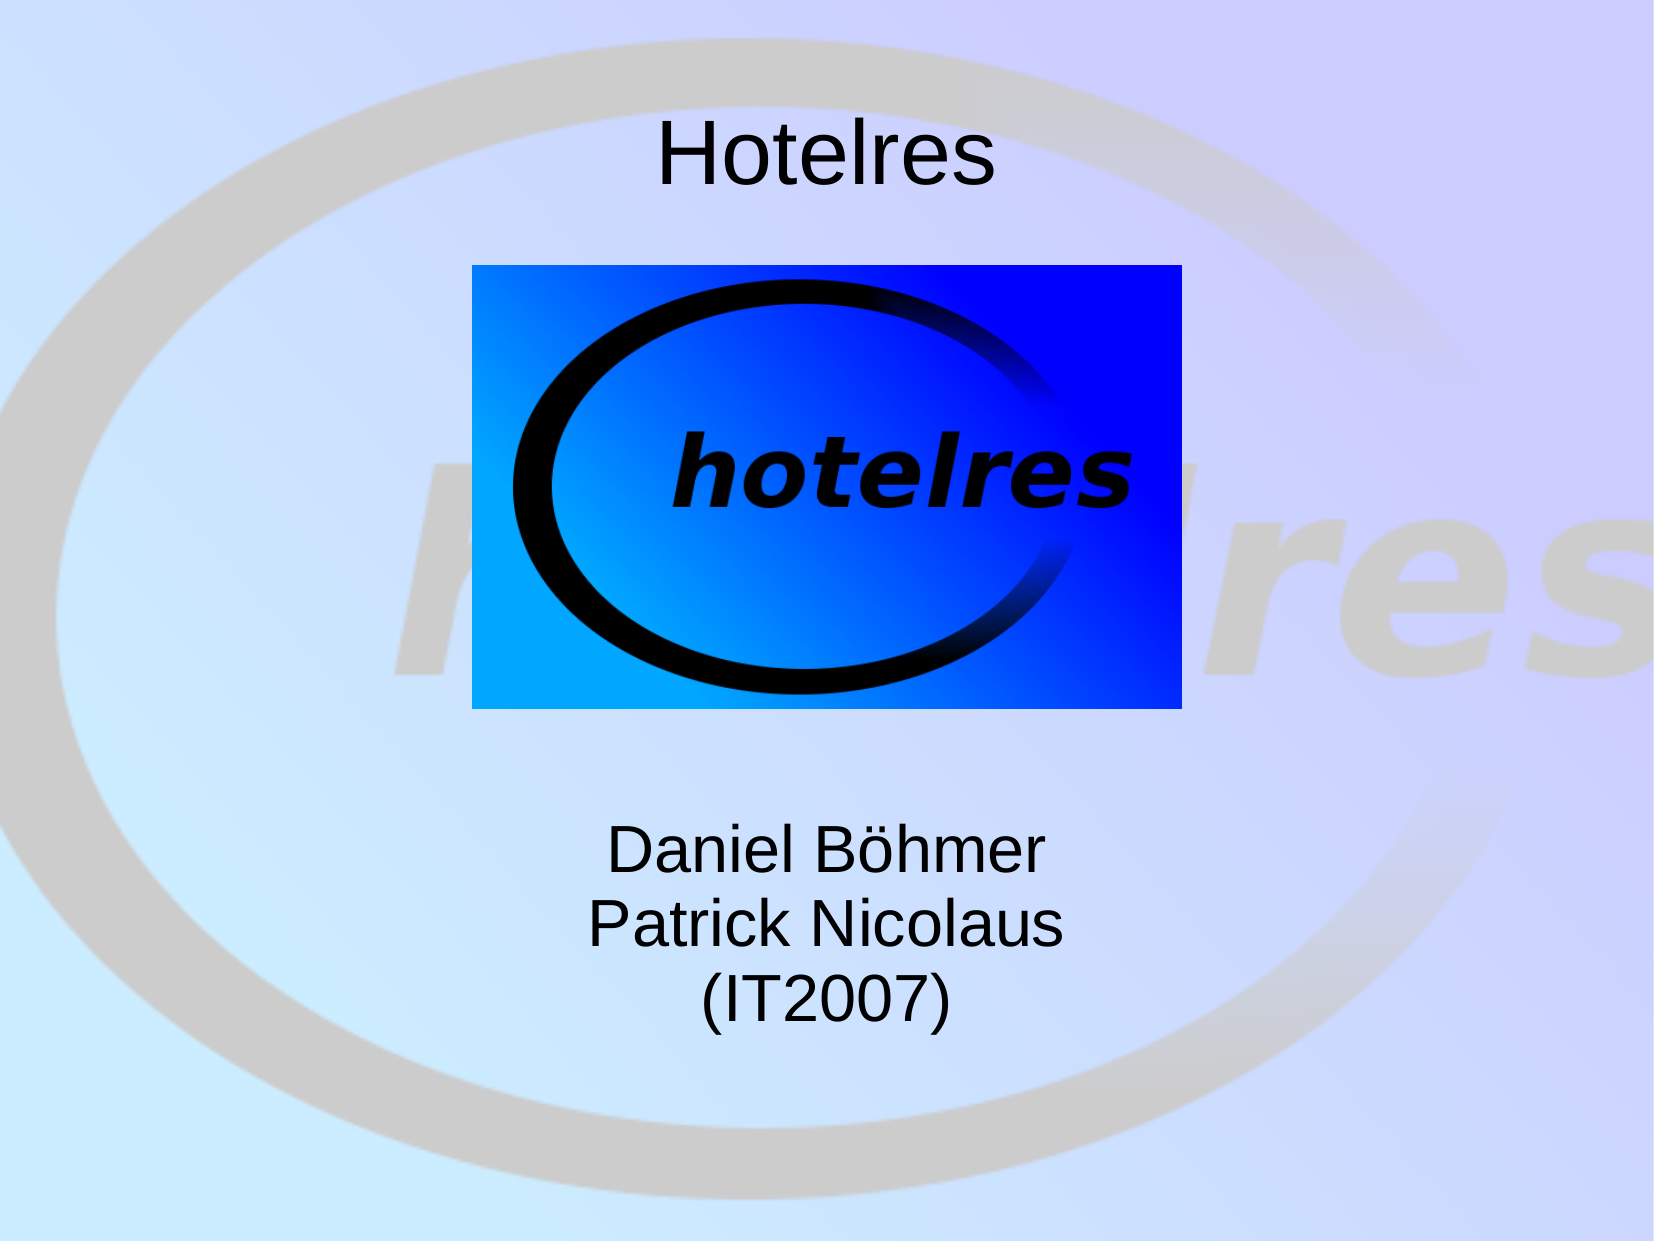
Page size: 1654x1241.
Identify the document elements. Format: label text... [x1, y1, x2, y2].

subtitle Daniel Böhmer Patrick Nicolaus (IT2007) [82, 297, 1571, 1102]
title Hotelres [82, 56, 1571, 250]
picture [0, 0, 1654, 1241]
